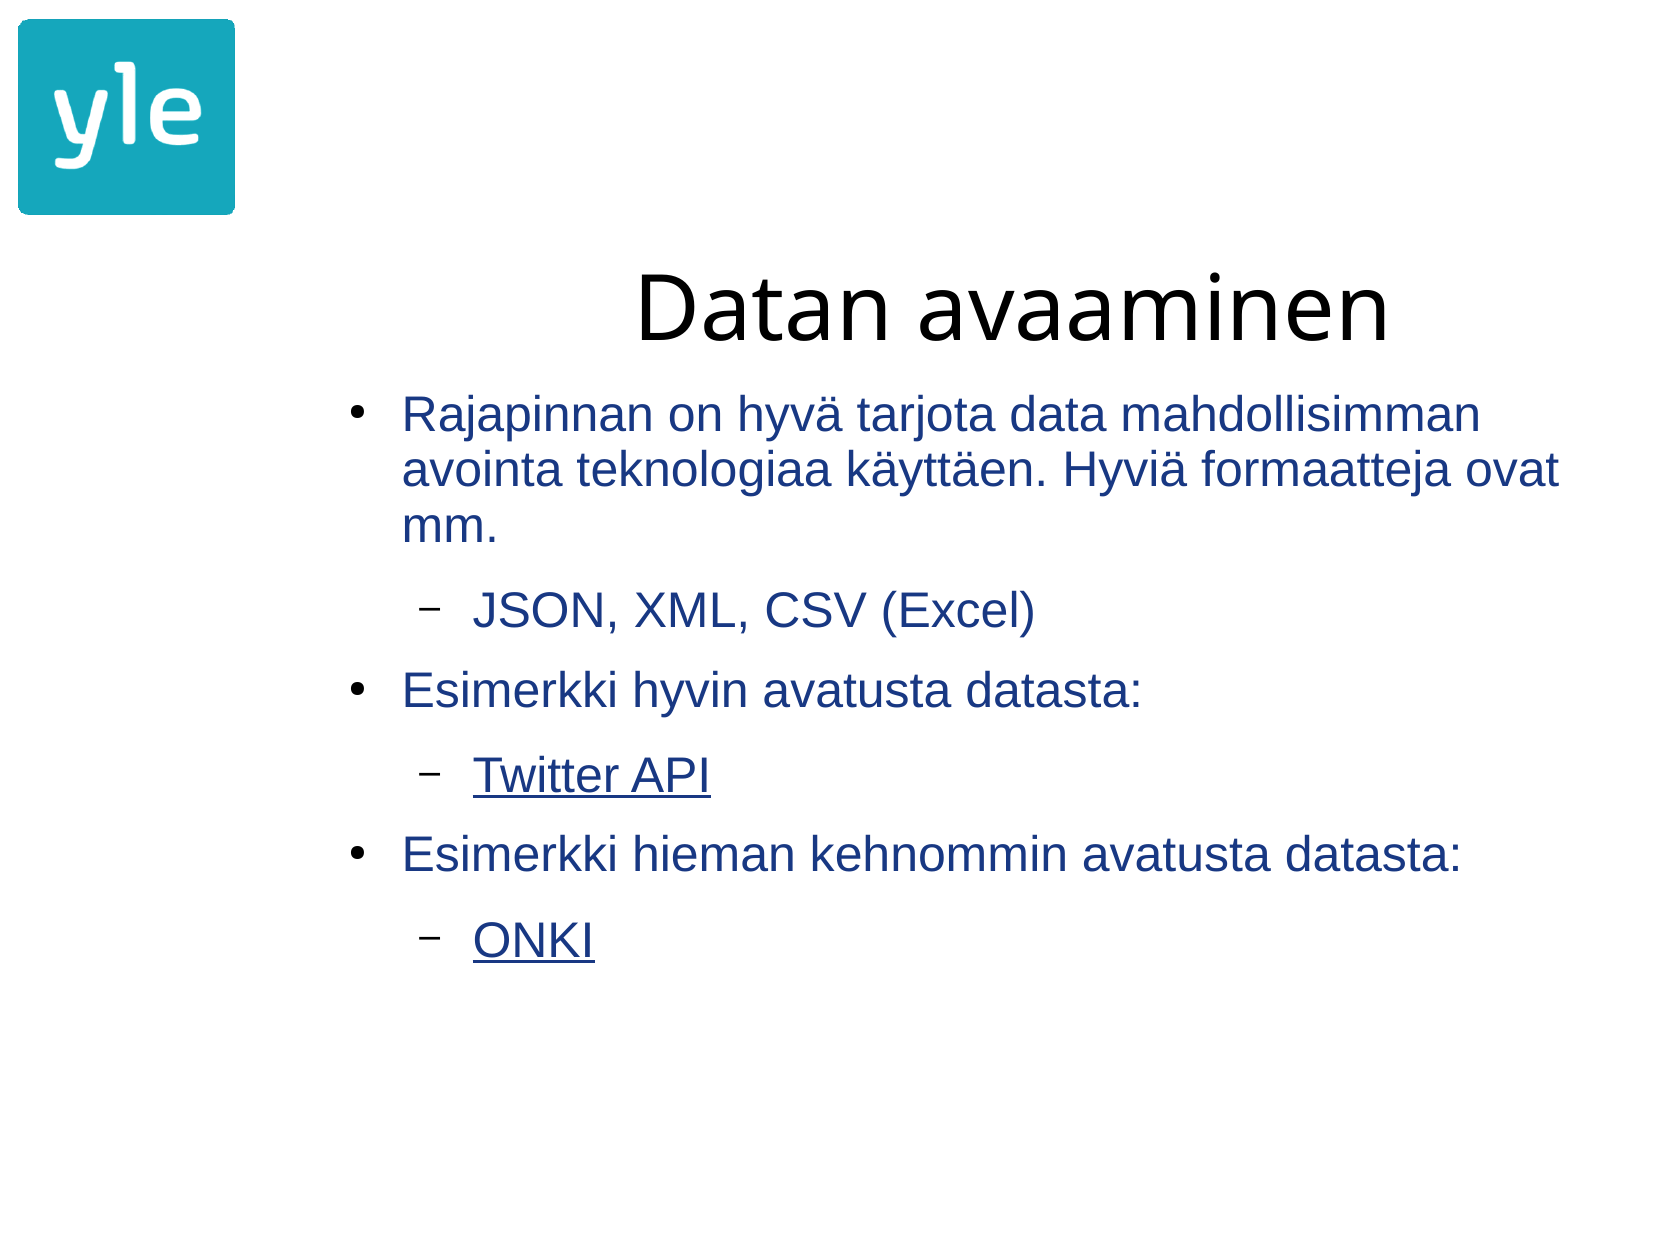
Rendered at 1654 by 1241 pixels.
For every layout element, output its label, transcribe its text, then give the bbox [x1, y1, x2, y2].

list Rajapinnan on hyvä tarjota data mahdollisimman avointa teknologiaa käyttäen. Hyviä formaatteja ovat mm. JSON, XML, CSV (Excel) Esimerkki hyvin avatusta datasta: Twitter API Esimerkki hieman kehnommin avatusta datasta: ONKI [330, 385, 1627, 1117]
title Datan avaaminen [351, 254, 1654, 357]
picture [18, 19, 235, 215]
